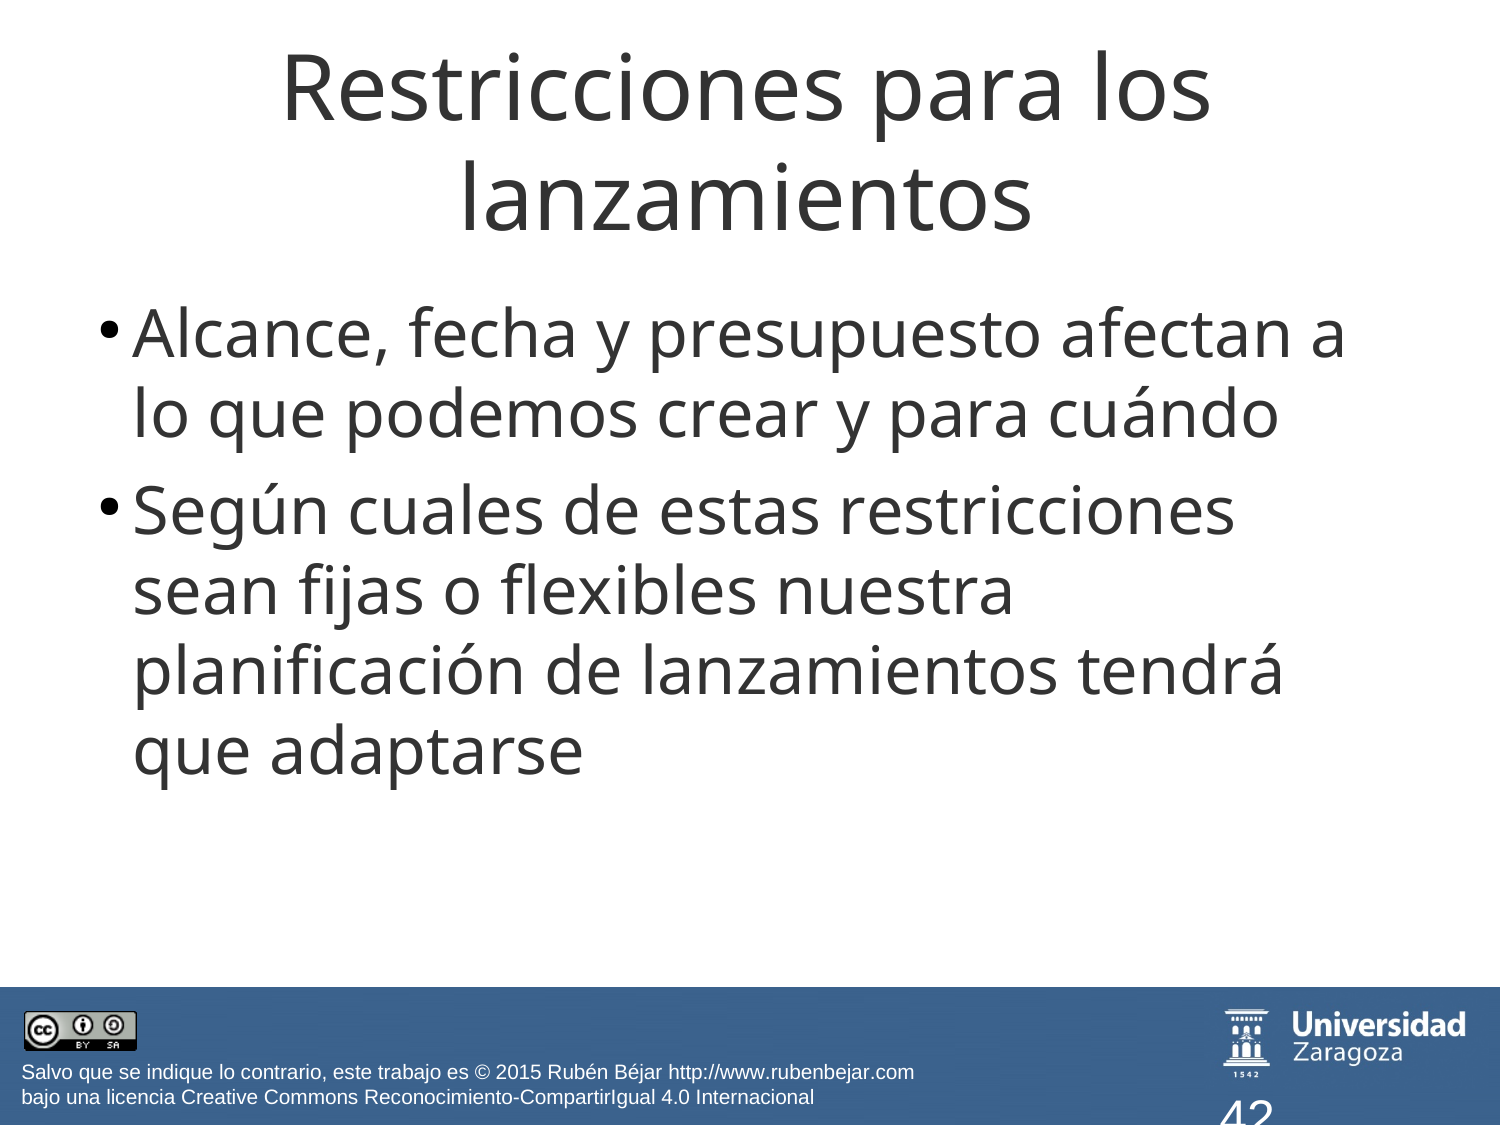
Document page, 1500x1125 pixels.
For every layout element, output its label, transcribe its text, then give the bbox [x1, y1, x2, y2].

list Alcance, fecha y presupuesto afectan a lo que podemos crear y para cuándo Según cuales de estas restricciones sean fijas o flexibles nuestra planificación de lanzamientos tendrá que adaptarse [82, 283, 1418, 957]
picture [1224, 1107, 1236, 1124]
title Restricciones para los lanzamientos [74, 21, 1420, 257]
picture [0, 987, 1500, 1125]
